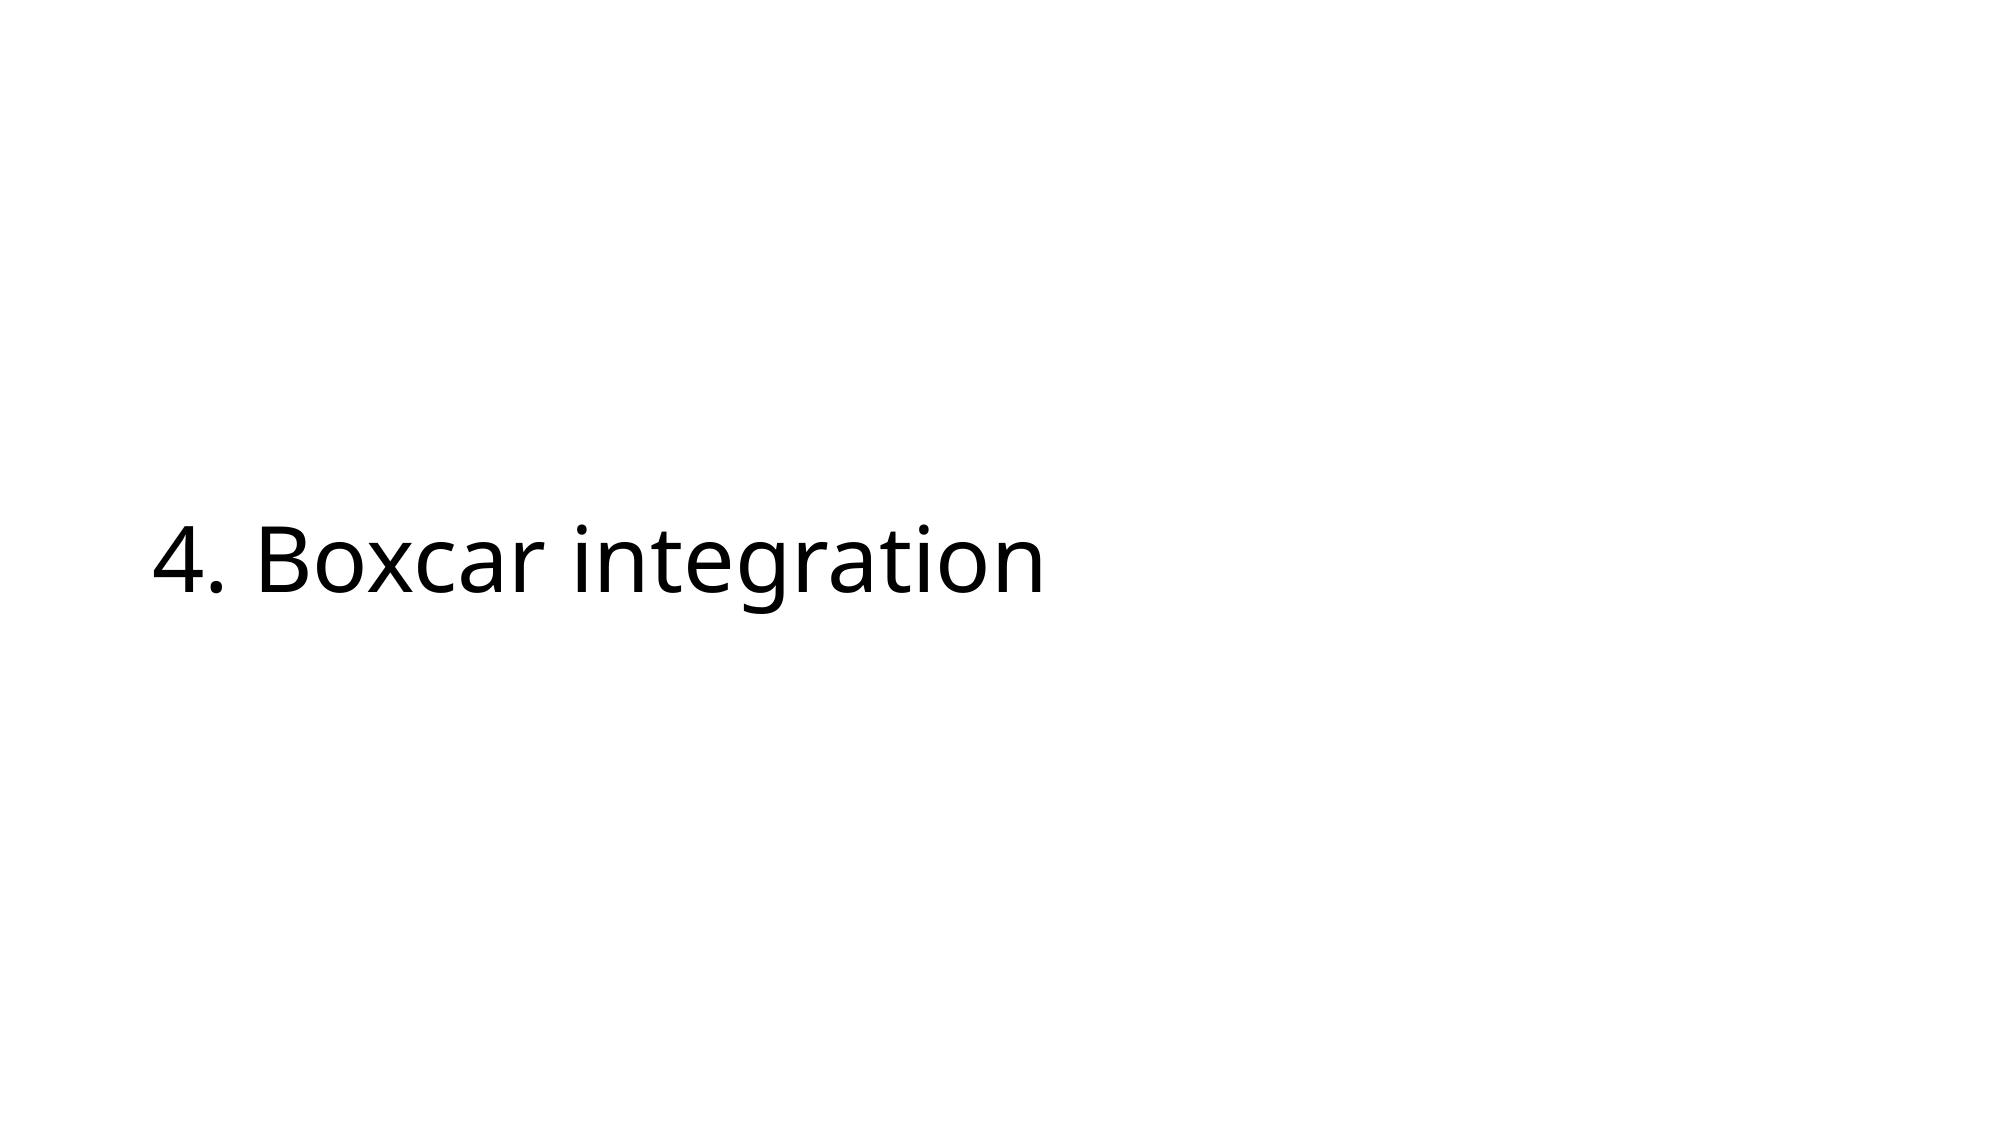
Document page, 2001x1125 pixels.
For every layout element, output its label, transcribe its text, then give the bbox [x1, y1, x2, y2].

title 4. Boxcar integration [137, 453, 1863, 672]
